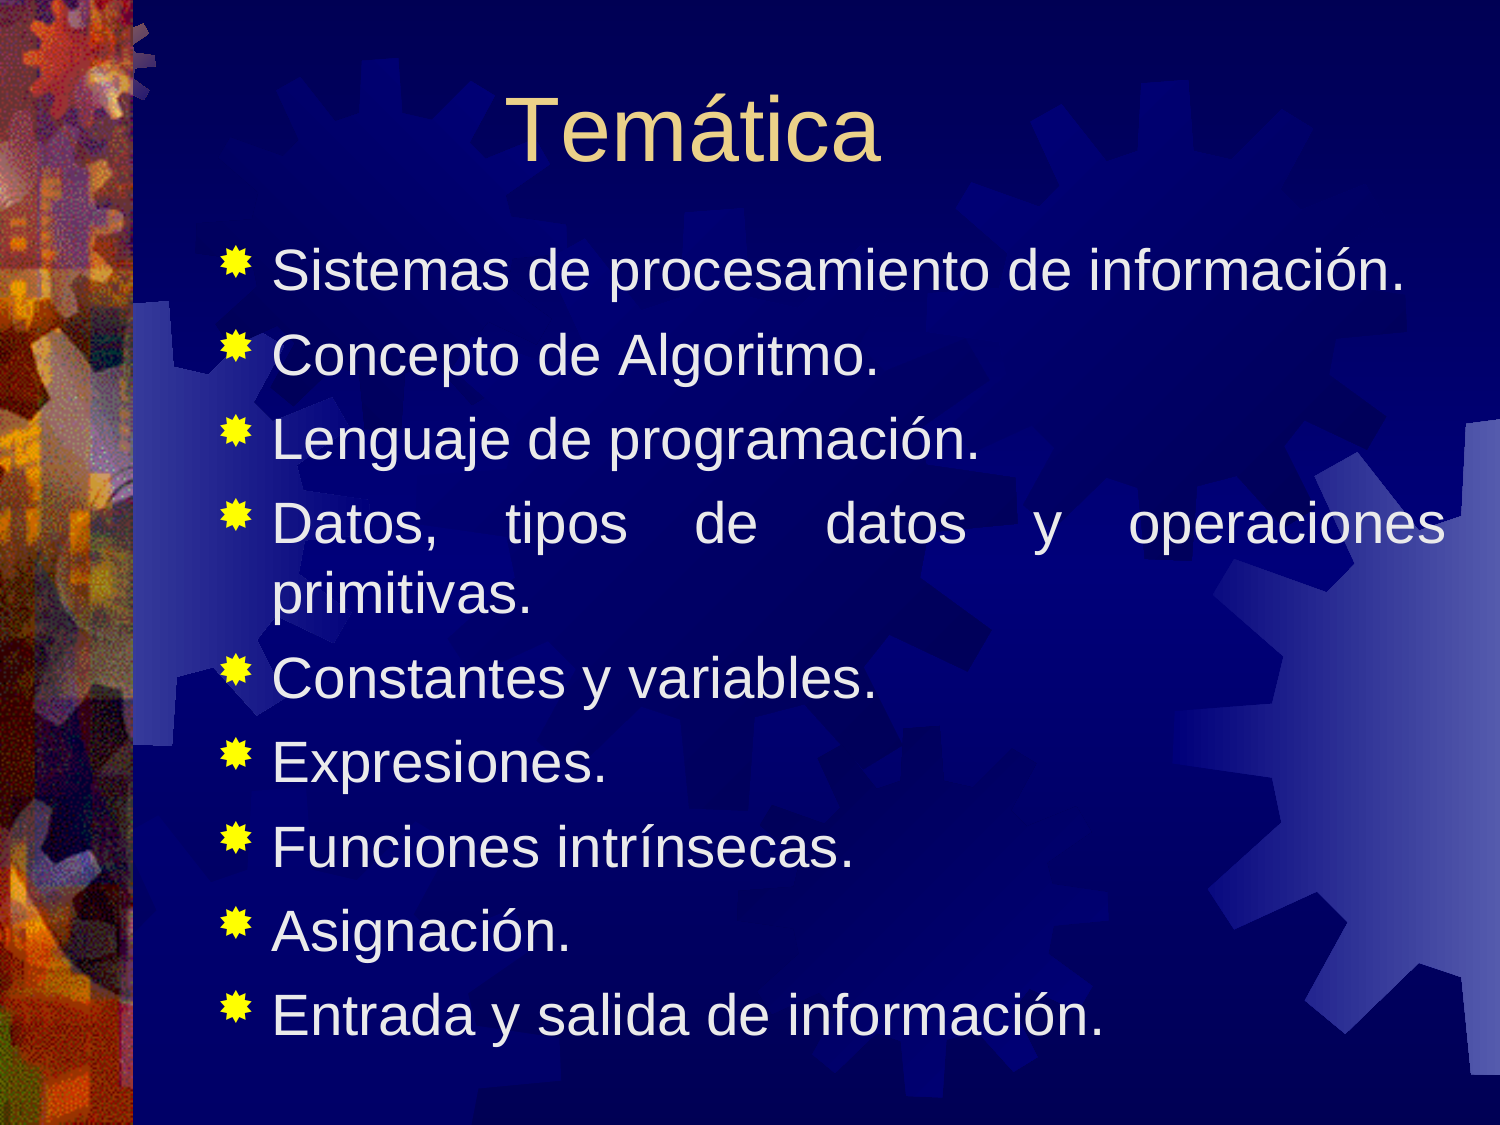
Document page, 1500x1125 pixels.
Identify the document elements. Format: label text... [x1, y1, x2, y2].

list Sistemas de procesamiento de información. Concepto de Algoritmo. Lenguaje de programación. Datos, tipos de datos y operaciones primitivas. Constantes y variables. Expresiones. Funciones intrínsecas. Asignación. Entrada y salida de información. [200, 224, 1463, 1063]
picture [0, 0, 133, 1125]
title Temática [437, 50, 950, 201]
